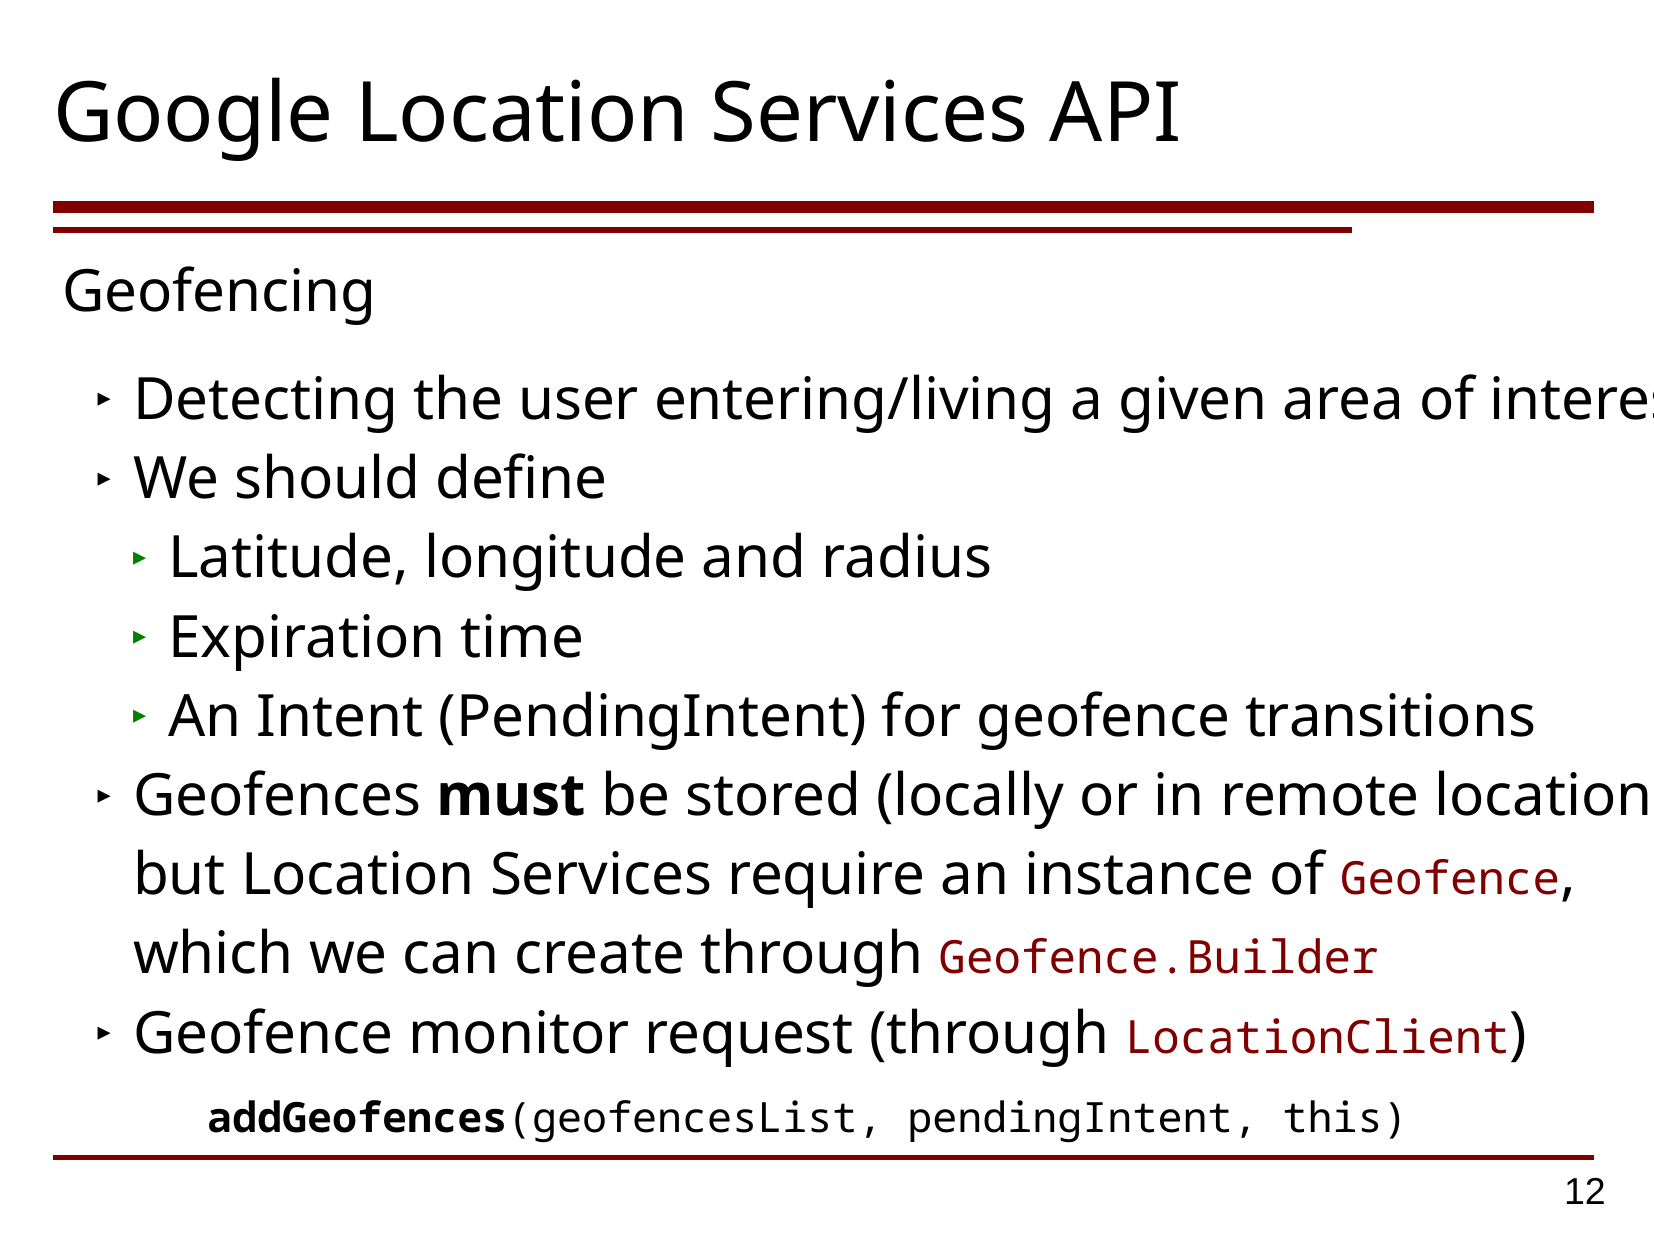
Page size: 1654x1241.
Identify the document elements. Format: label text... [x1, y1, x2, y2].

subtitle Google Location Services API [53, 48, 1542, 172]
text_box Geofencing Detecting the user entering/living a given area of interest We should define Latitude, longitude and radius Expiration time An Intent (PendingIntent) for geofence transitions Geofences must be stored (locally or in remote locations), but Location Services require an instance of Geofence, which we can create through Geofence.Builder Geofence monitor request (through LocationClient) addGeofences(geofencesList, pendingIntent, this) [47, 242, 1654, 1144]
text_box <número> [35, 1163, 1654, 1221]
